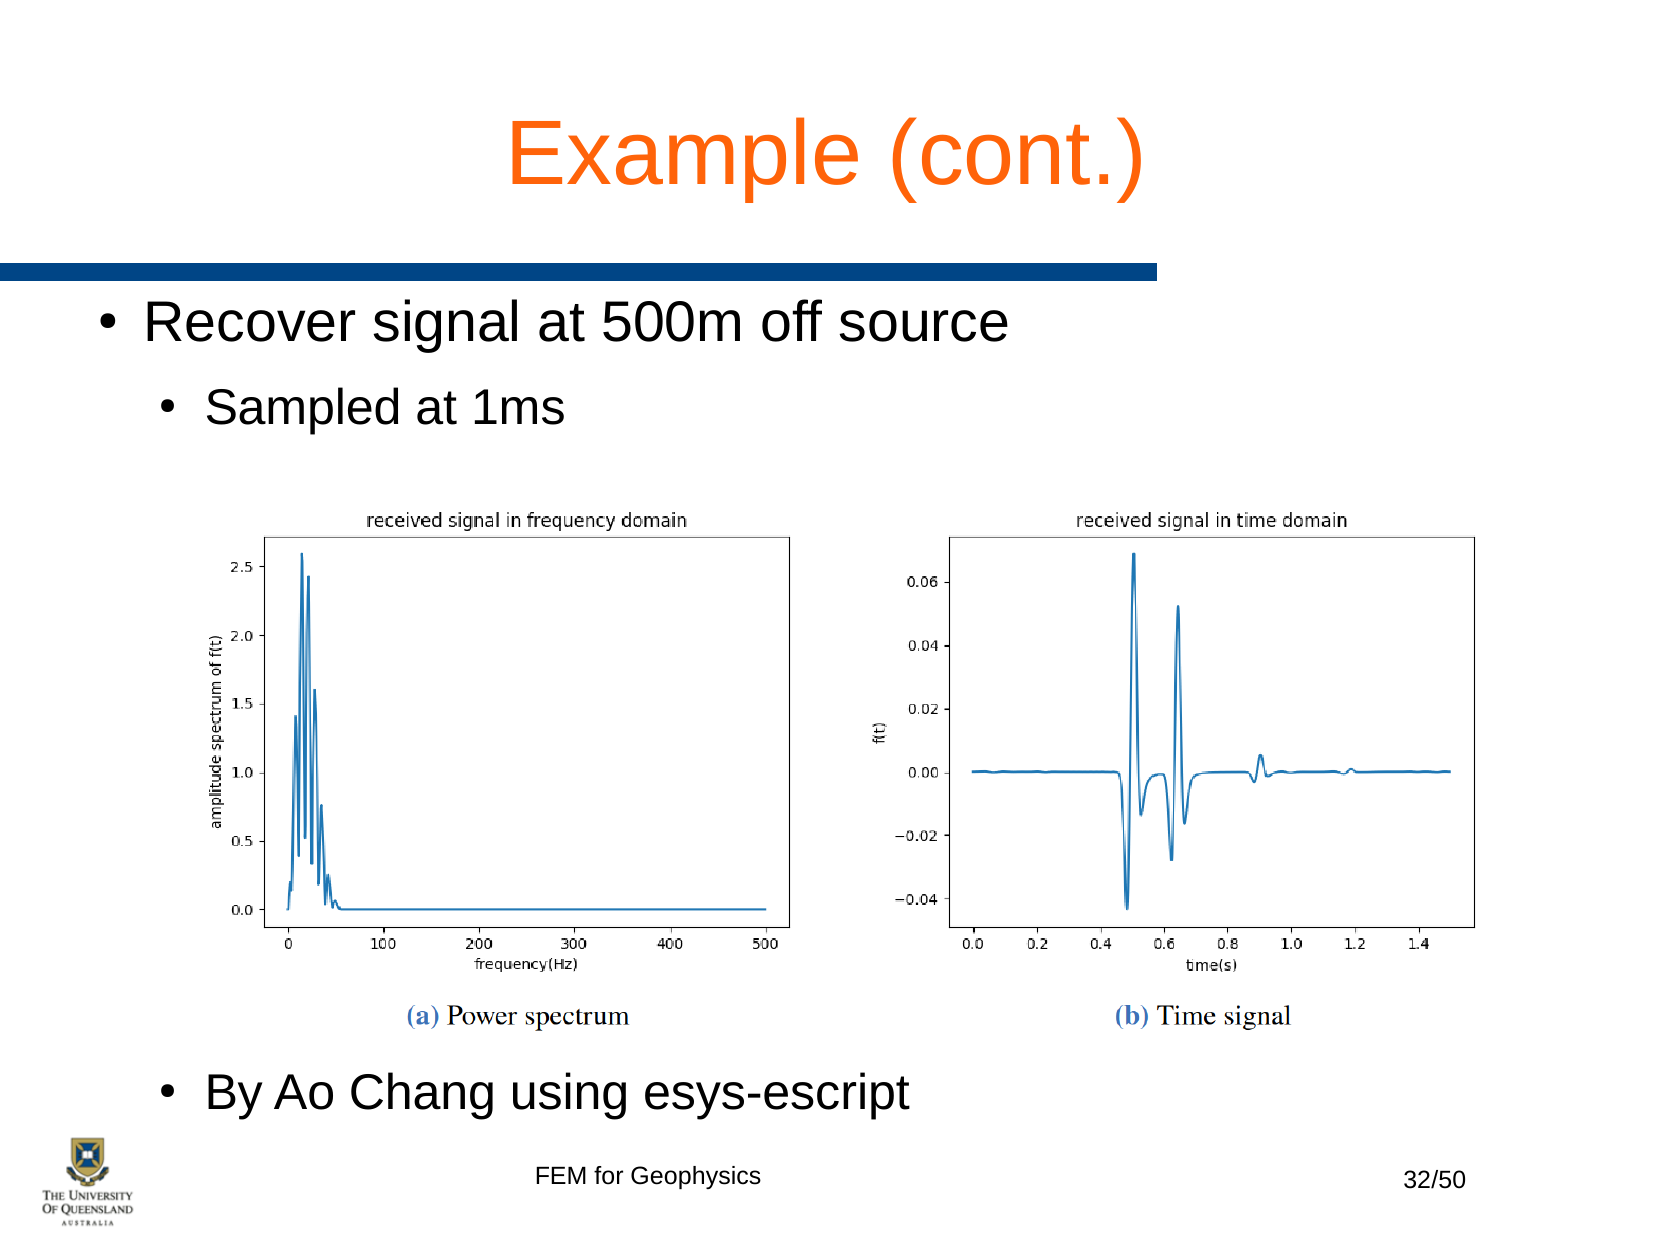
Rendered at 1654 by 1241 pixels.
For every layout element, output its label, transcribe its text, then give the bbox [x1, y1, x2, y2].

title Example (cont.) [82, 49, 1571, 257]
picture [192, 507, 1489, 1032]
picture [35, 1133, 142, 1235]
list Recover signal at 500m off source Sampled at 1ms By Ao Chang using esys-escript [82, 290, 1571, 1125]
